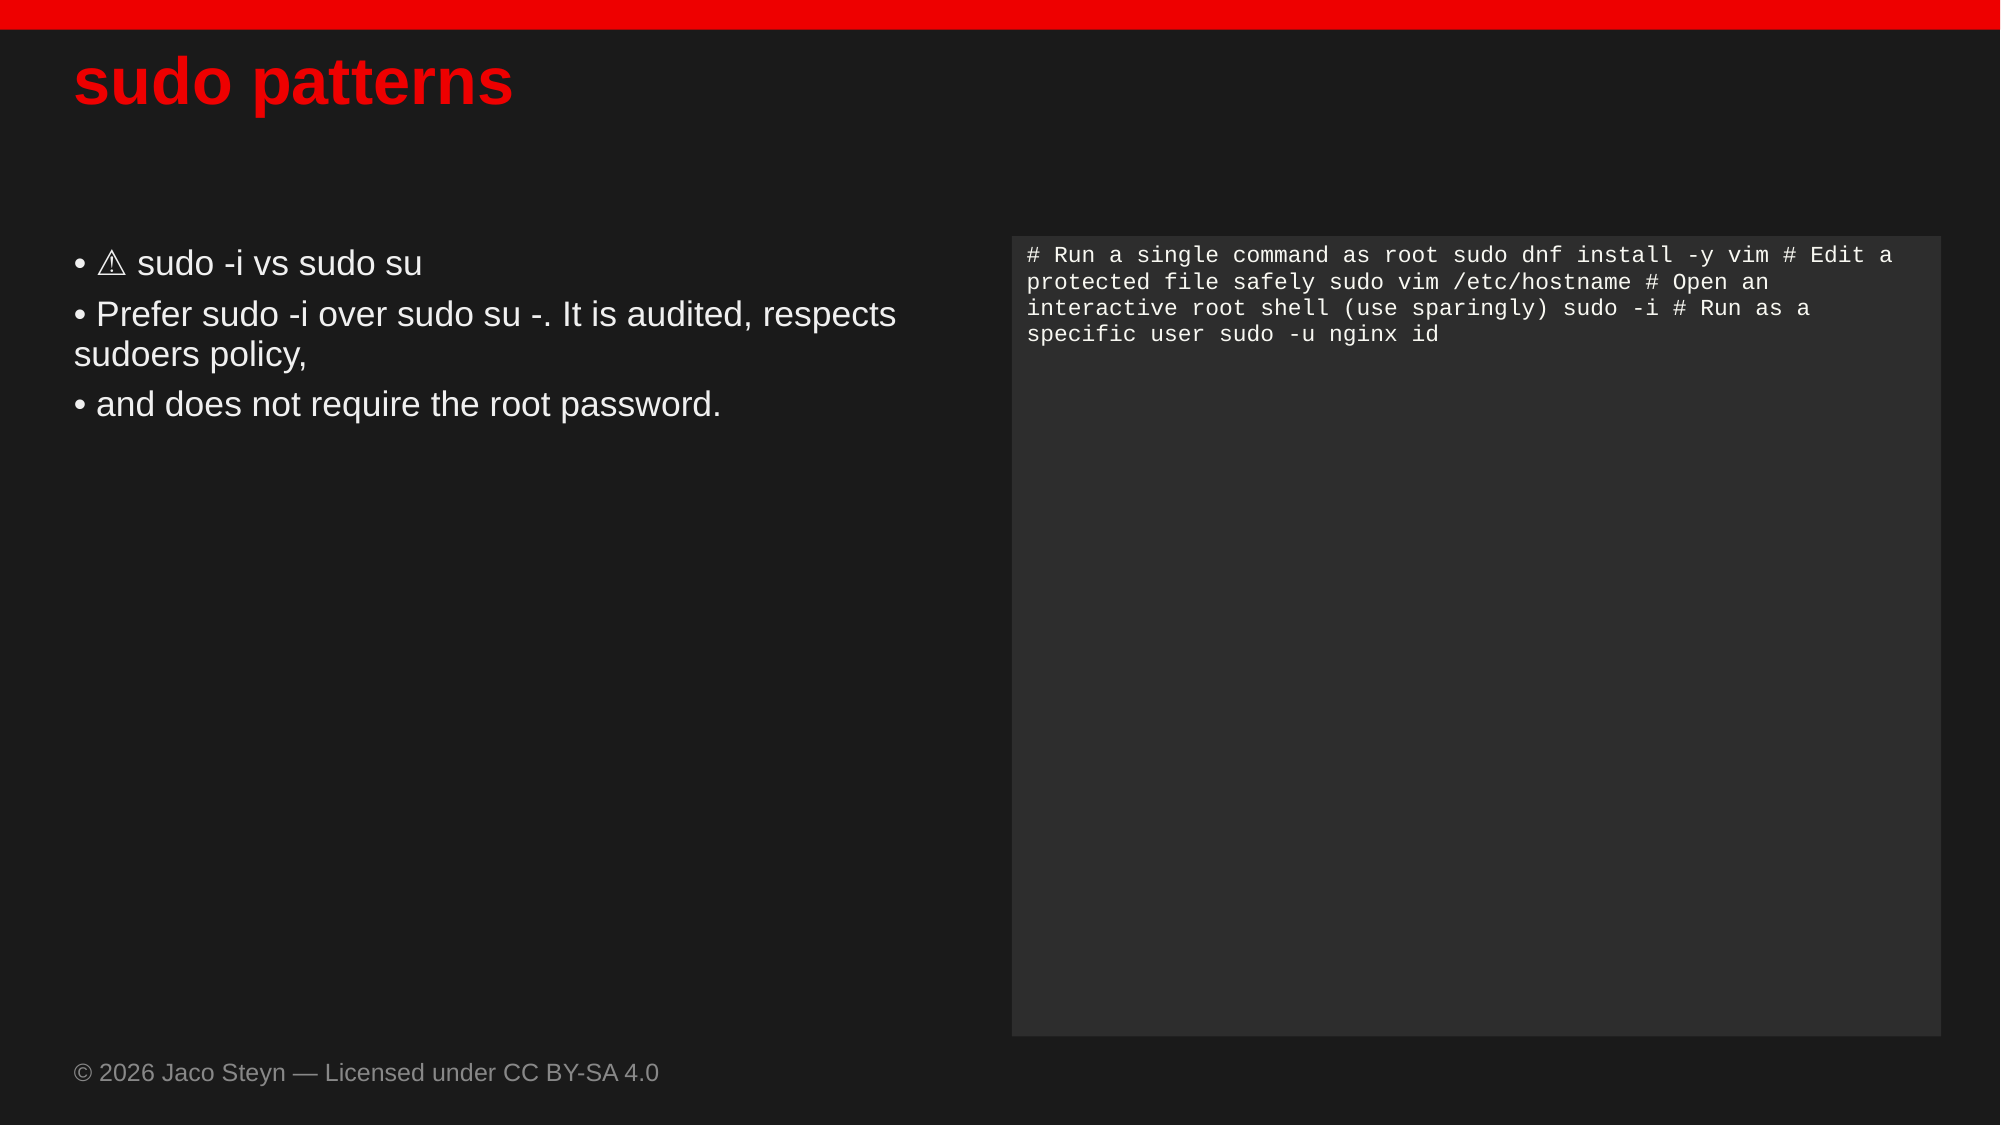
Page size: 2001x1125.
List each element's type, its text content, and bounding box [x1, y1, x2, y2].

text_box • ⚠️ sudo -i vs sudo su • Prefer sudo -i over sudo su -. It is audited, respects sudoers policy, • and does not require the root password. [59, 236, 989, 1037]
text_box [0, 0, 2001, 30]
text_box sudo patterns [59, 36, 1942, 208]
text_box # Run a single command as root sudo dnf install -y vim # Edit a protected file safely sudo vim /etc/hostname # Open an interactive root shell (use sparingly) sudo -i # Run as a specific user sudo -u nginx id [1011, 236, 1942, 1037]
text_box © 2026 Jaco Steyn — Licensed under CC BY-SA 4.0 [59, 1051, 1942, 1093]
